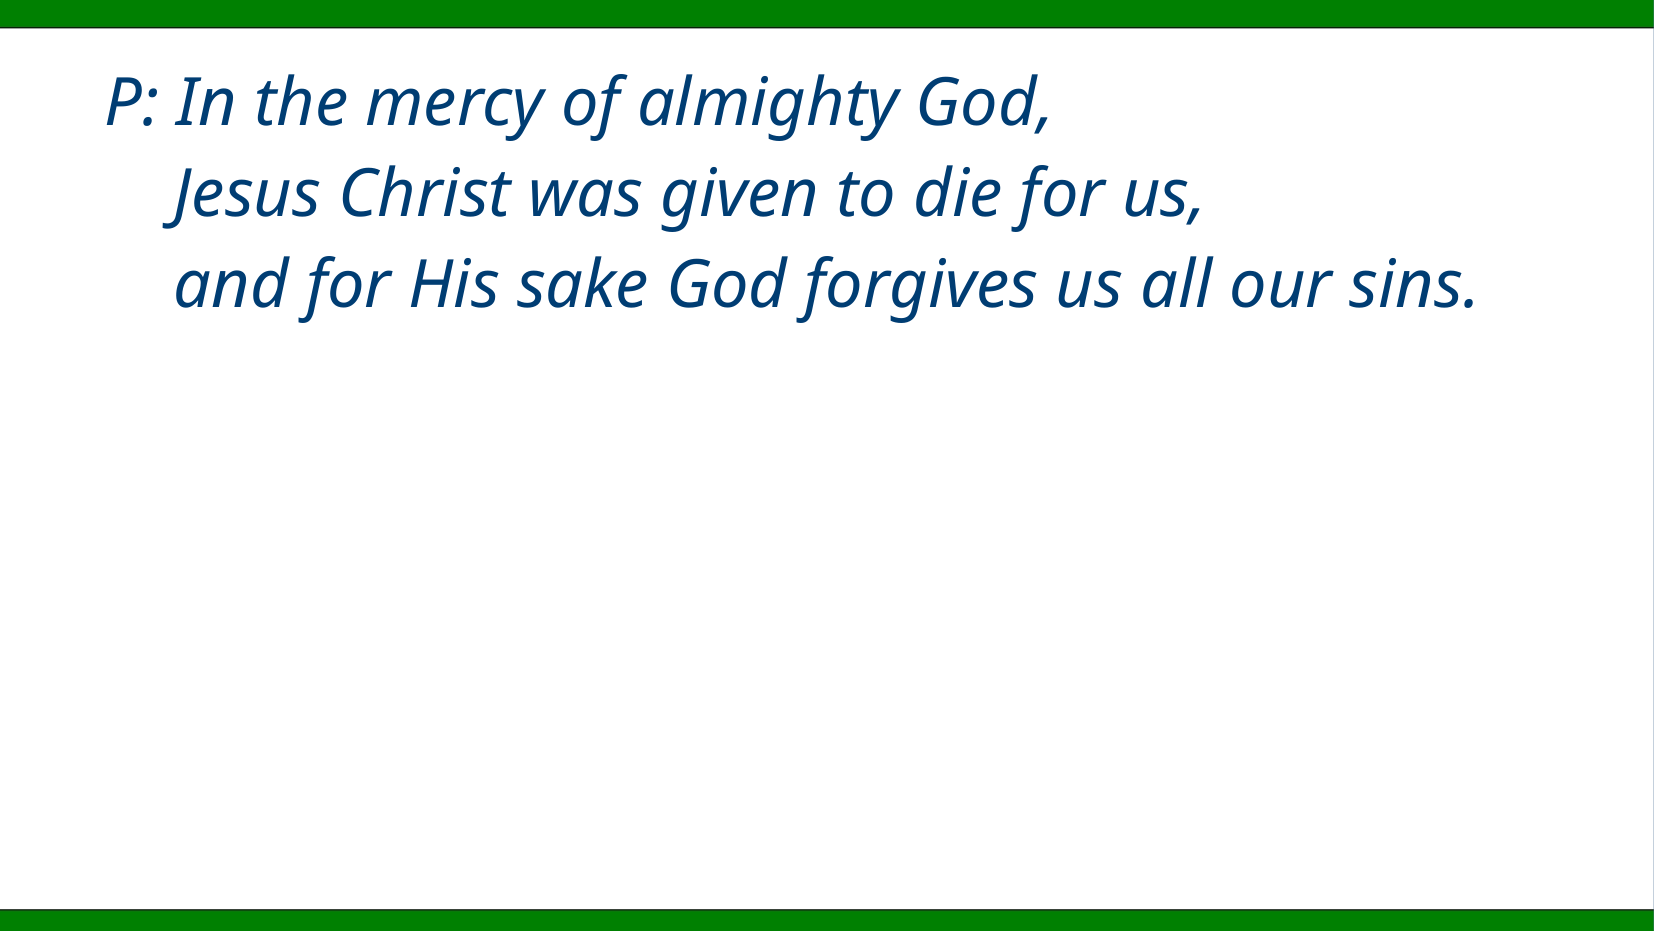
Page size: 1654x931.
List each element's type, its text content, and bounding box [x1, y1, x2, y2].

text_box P: In the mercy of almighty God, Jesus Christ was given to die for us, and for His sake God forgives us all our sins. [90, 46, 1561, 361]
picture [0, 0, 1654, 931]
